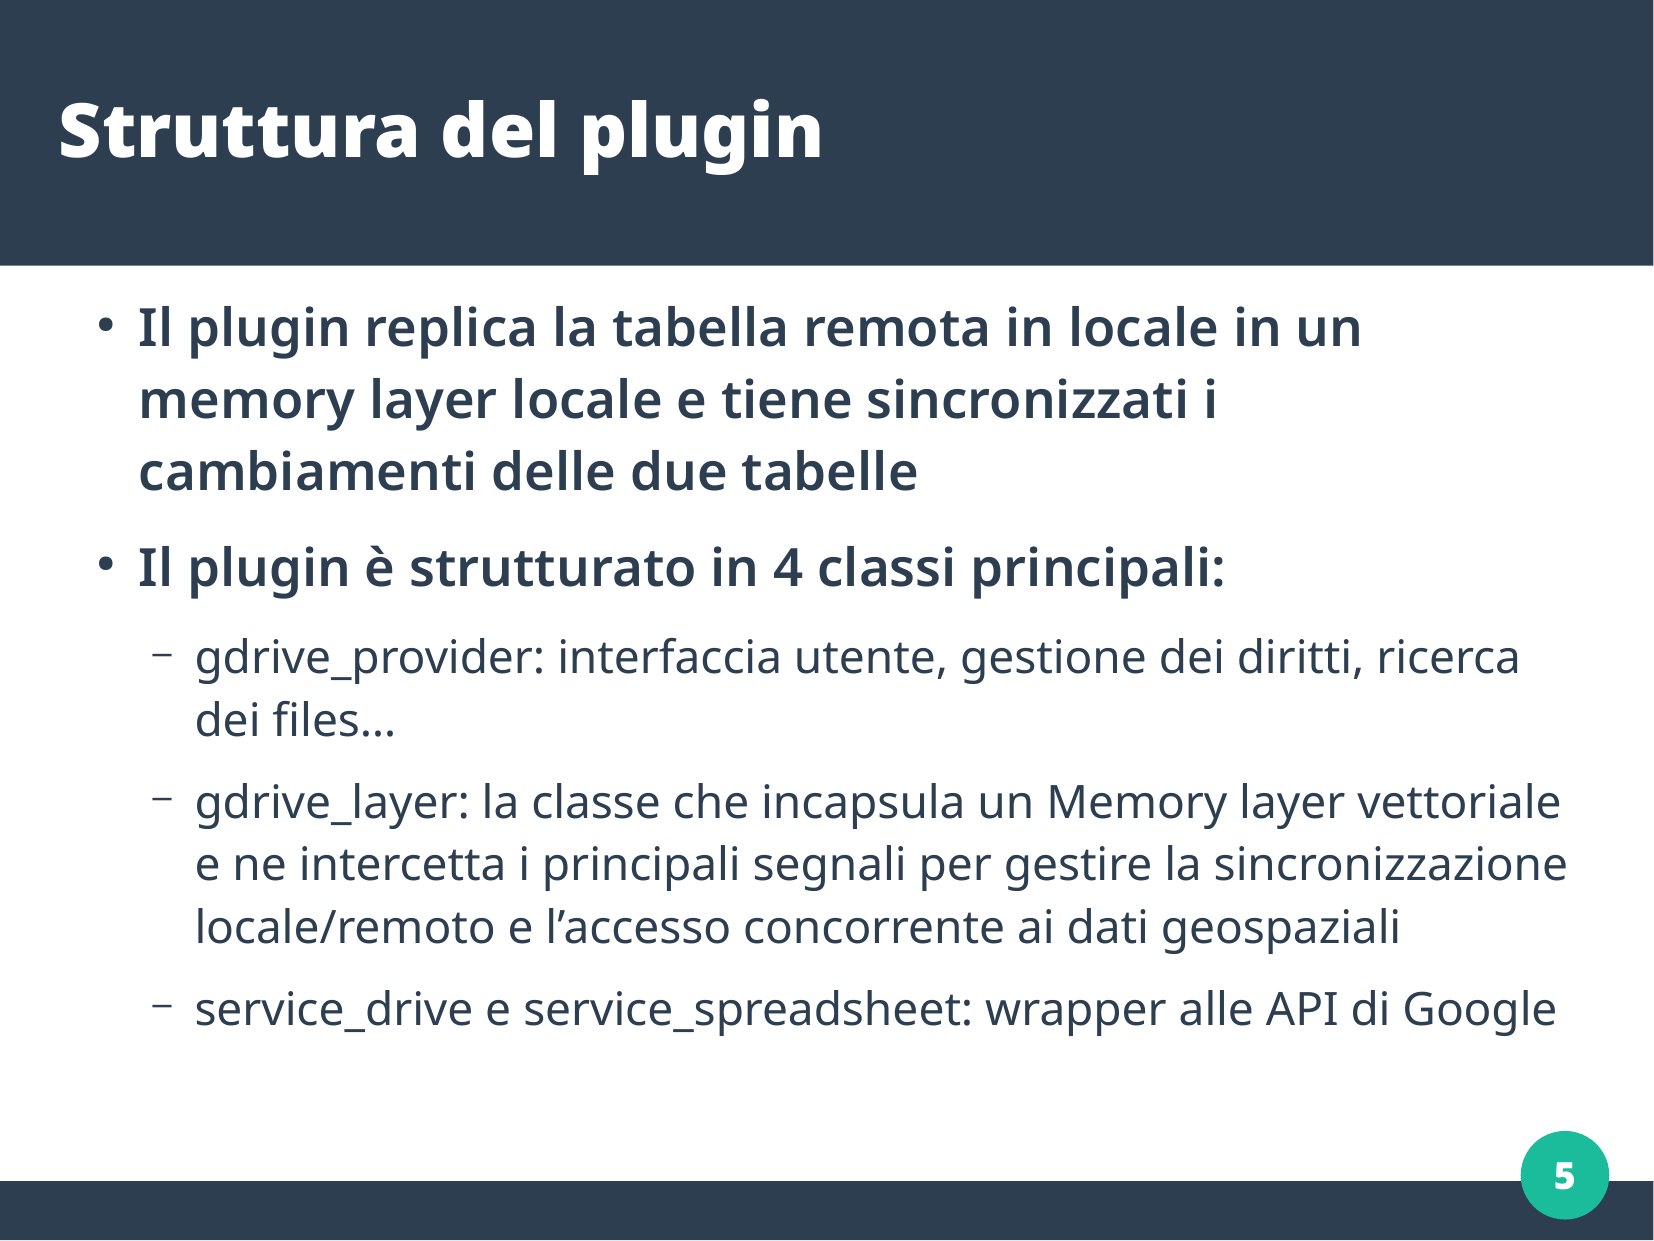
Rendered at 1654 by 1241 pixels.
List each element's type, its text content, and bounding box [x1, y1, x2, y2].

title Struttura del plugin [59, 49, 1595, 207]
list Il plugin replica la tabella remota in locale in un memory layer locale e tiene sincronizzati i cambiamenti delle due tabelle Il plugin è strutturato in 4 classi principali: gdrive_provider: interfaccia utente, gestione dei diritti, ricerca dei files… gdrive_layer: la classe che incapsula un Memory layer vettoriale e ne intercetta i principali segnali per gestire la sincronizzazione locale/remoto e l’accesso concorrente ai dati geospaziali service_drive e service_spreadsheet: wrapper alle API di Google [82, 290, 1571, 1170]
